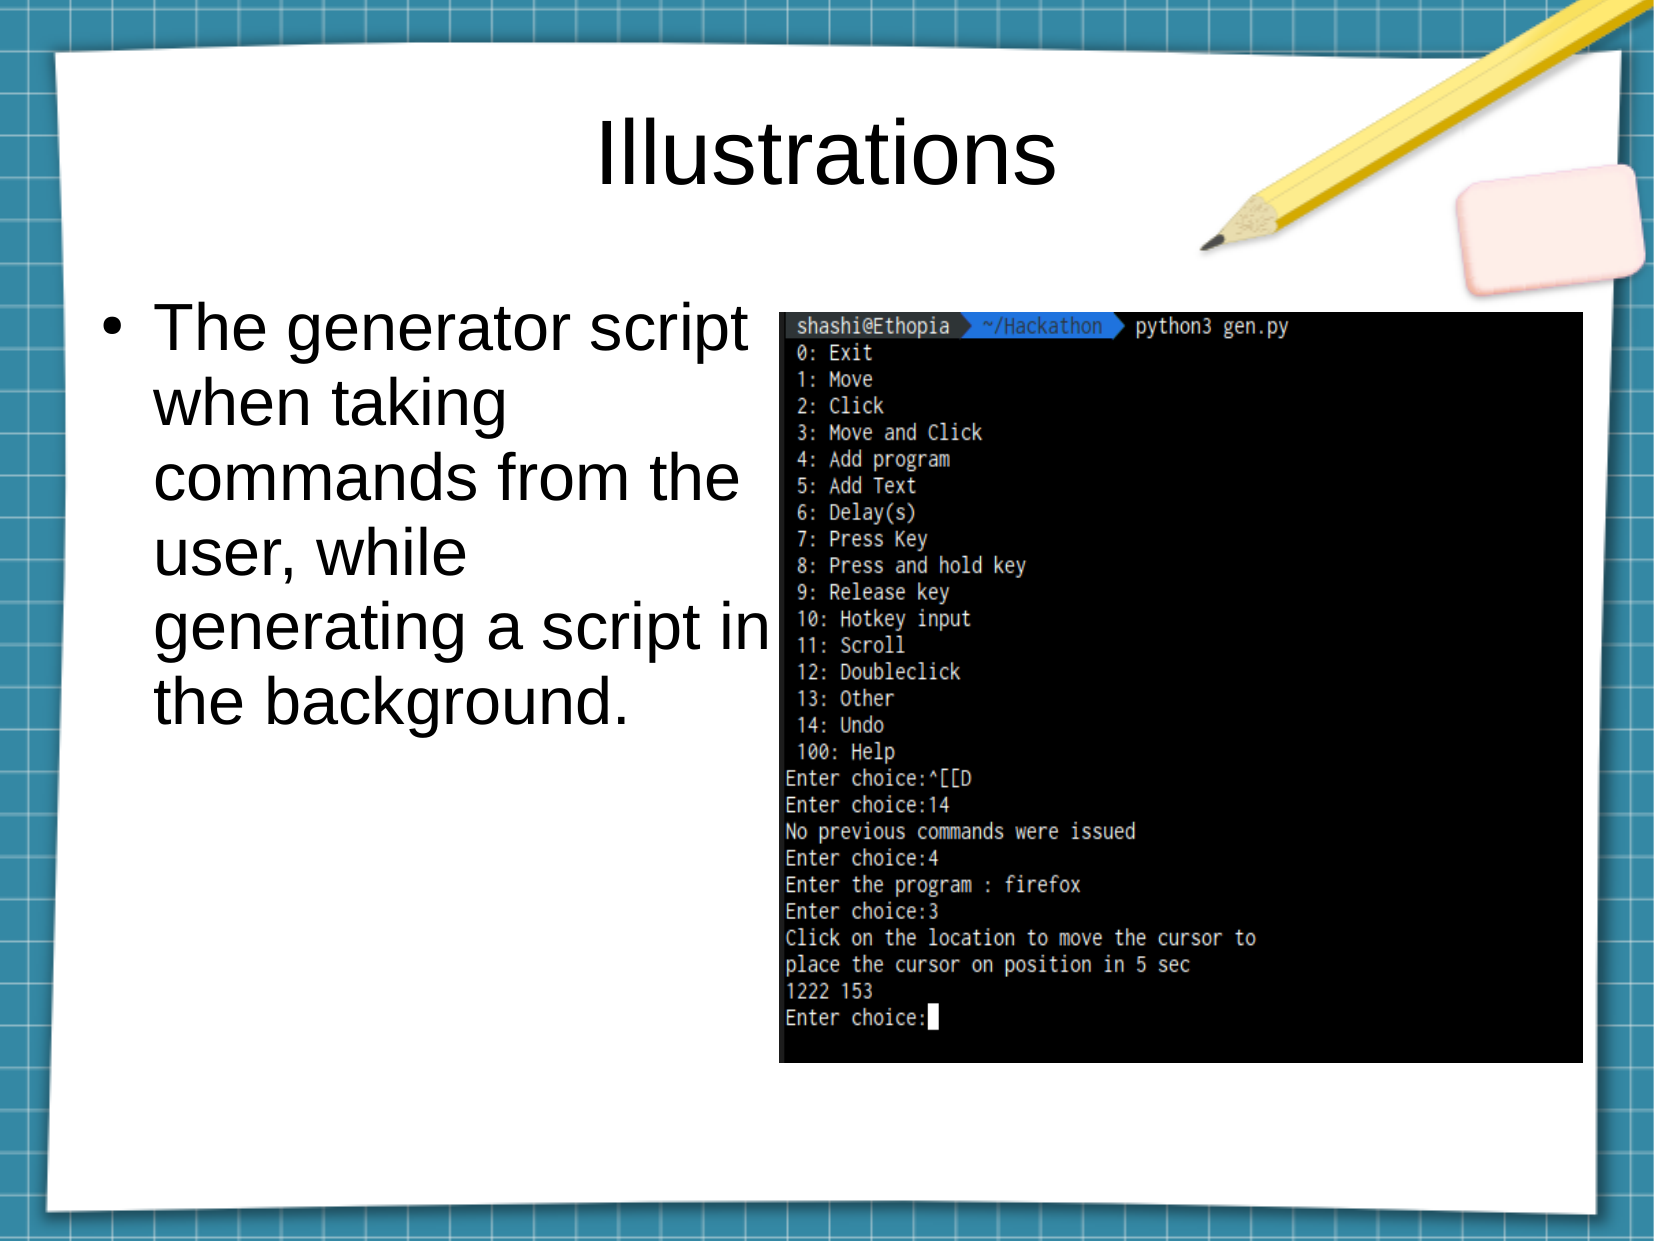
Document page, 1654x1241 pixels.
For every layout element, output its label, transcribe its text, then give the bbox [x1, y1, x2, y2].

title Illustrations [82, 49, 1571, 257]
list The generator script when taking commands from the user, while generating a script in the background. [82, 290, 780, 1010]
picture [0, 0, 1654, 1241]
